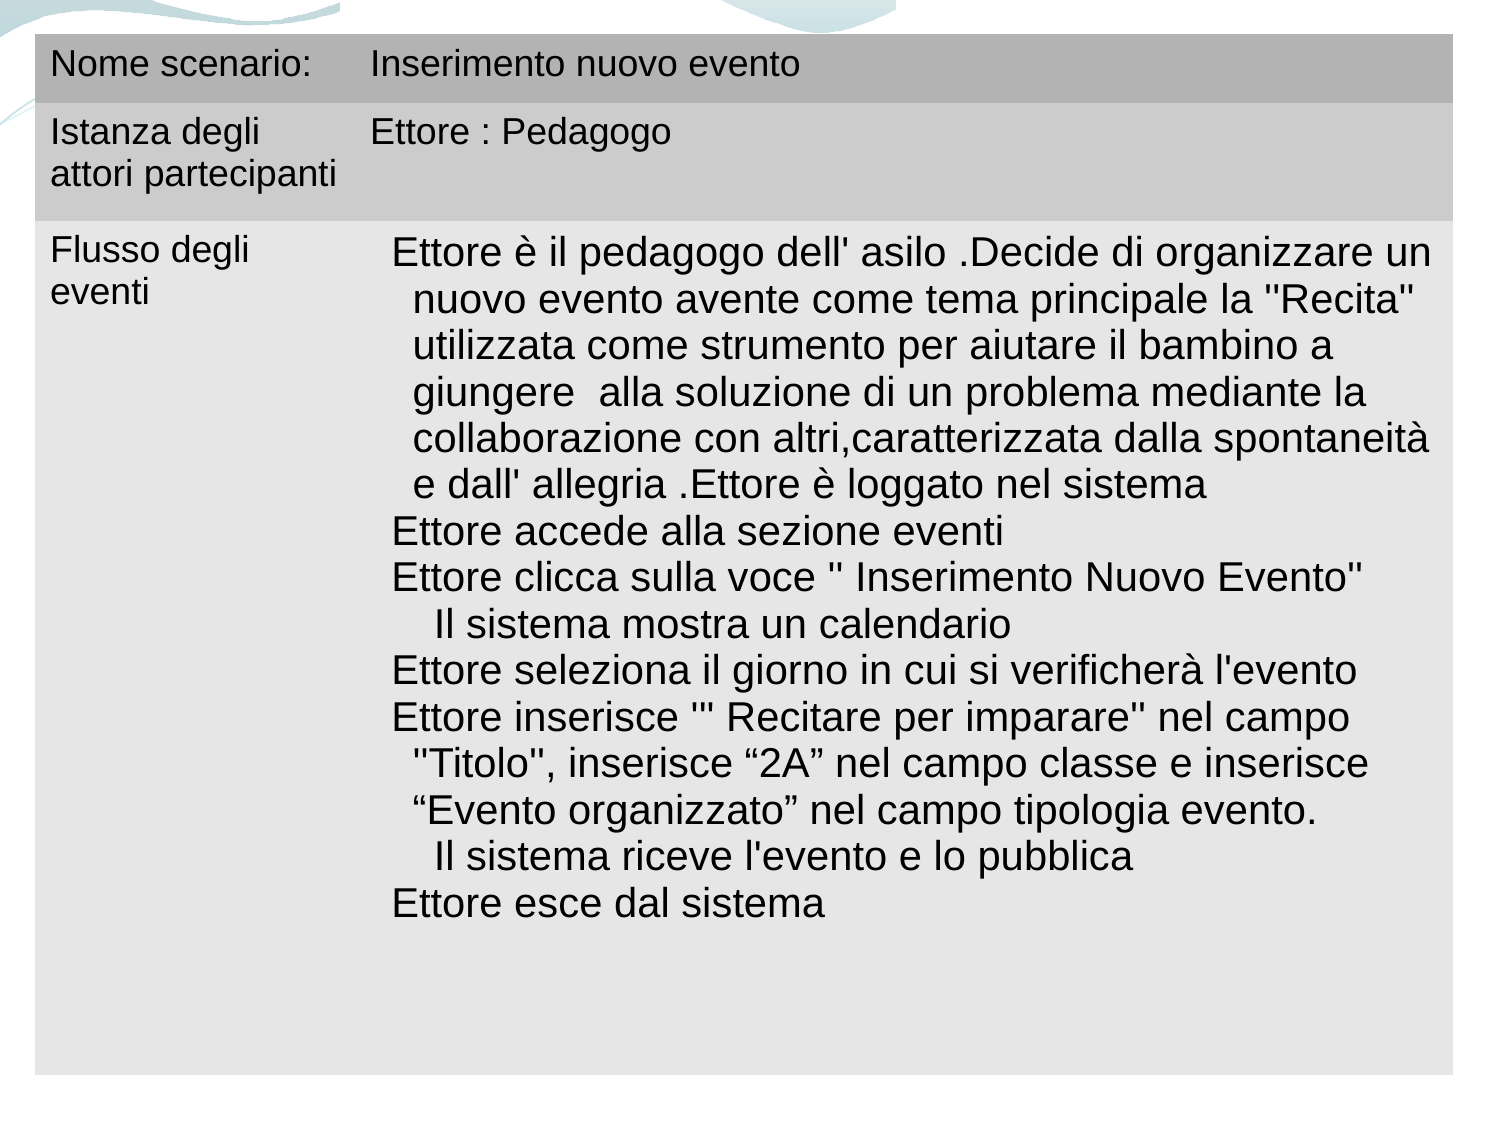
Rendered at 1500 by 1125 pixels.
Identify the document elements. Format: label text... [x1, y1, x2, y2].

table_cell Flusso degli eventi [35, 221, 356, 1075]
table_header Inserimento nuovo evento [356, 34, 1453, 103]
table_cell Istanza degli attori partecipanti [35, 103, 356, 221]
table_header Nome scenario: [35, 34, 356, 103]
table_cell Ettore : Pedagogo [356, 103, 1453, 221]
table_cell Ettore è il pedagogo dell' asilo .Decide di organizzare un nuovo evento avente come tema principale la ''Recita'' utilizzata come strumento per aiutare il bambino a giungere alla soluzione di un problema mediante la collaborazione con altri,caratterizzata dalla spontaneità e dall' allegria .Ettore è loggato nel sistema Ettore accede alla sezione eventi Ettore clicca sulla voce '' Inserimento Nuovo Evento'' Il sistema mostra un calendario Ettore seleziona il giorno in cui si verificherà l'evento Ettore inserisce ''' Recitare per imparare'' nel campo ''Titolo'', inserisce “2A” nel campo classe e inserisce “Evento organizzato” nel campo tipologia evento. Il sistema riceve l'evento e lo pubblica Ettore esce dal sistema [356, 221, 1453, 1075]
